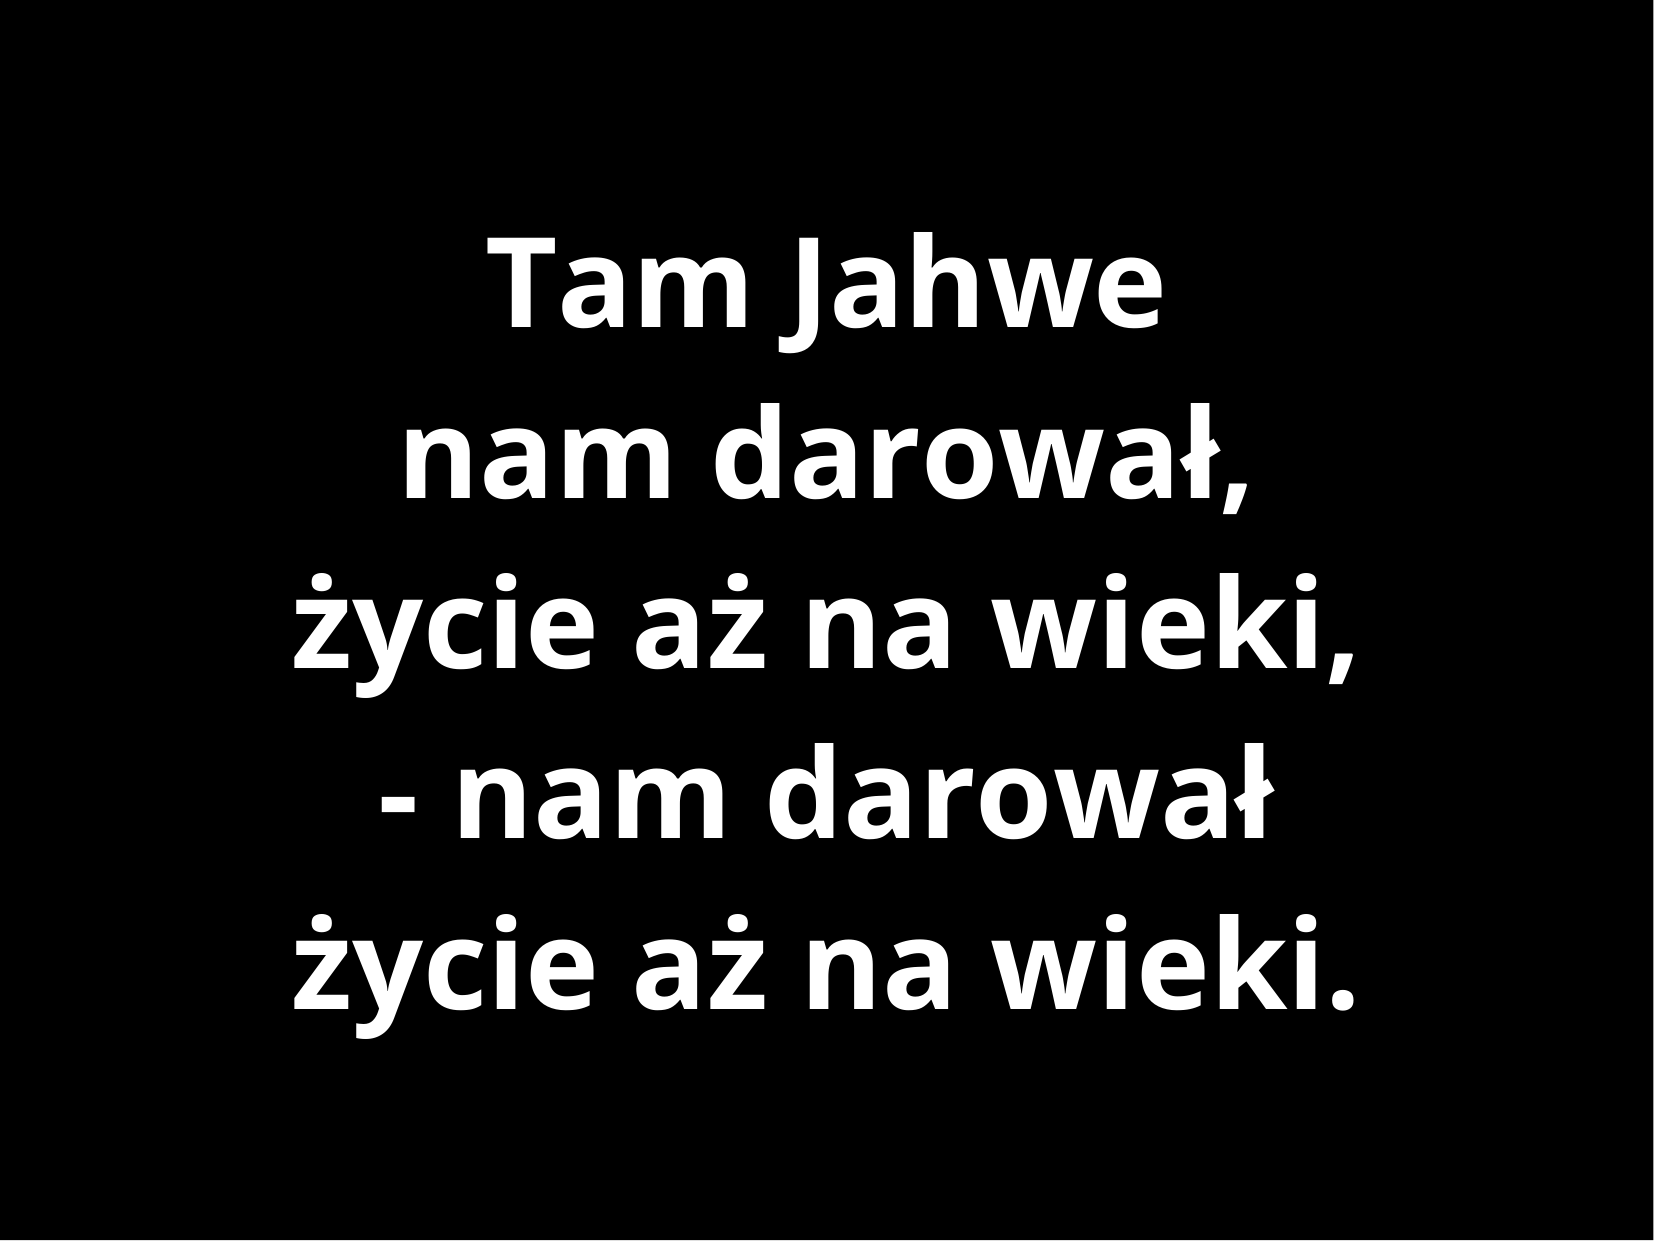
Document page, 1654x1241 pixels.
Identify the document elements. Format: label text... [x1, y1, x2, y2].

title Tam Jahwe nam darował, życie aż na wieki, - nam darował życie aż na wieki. [0, 0, 1654, 1241]
